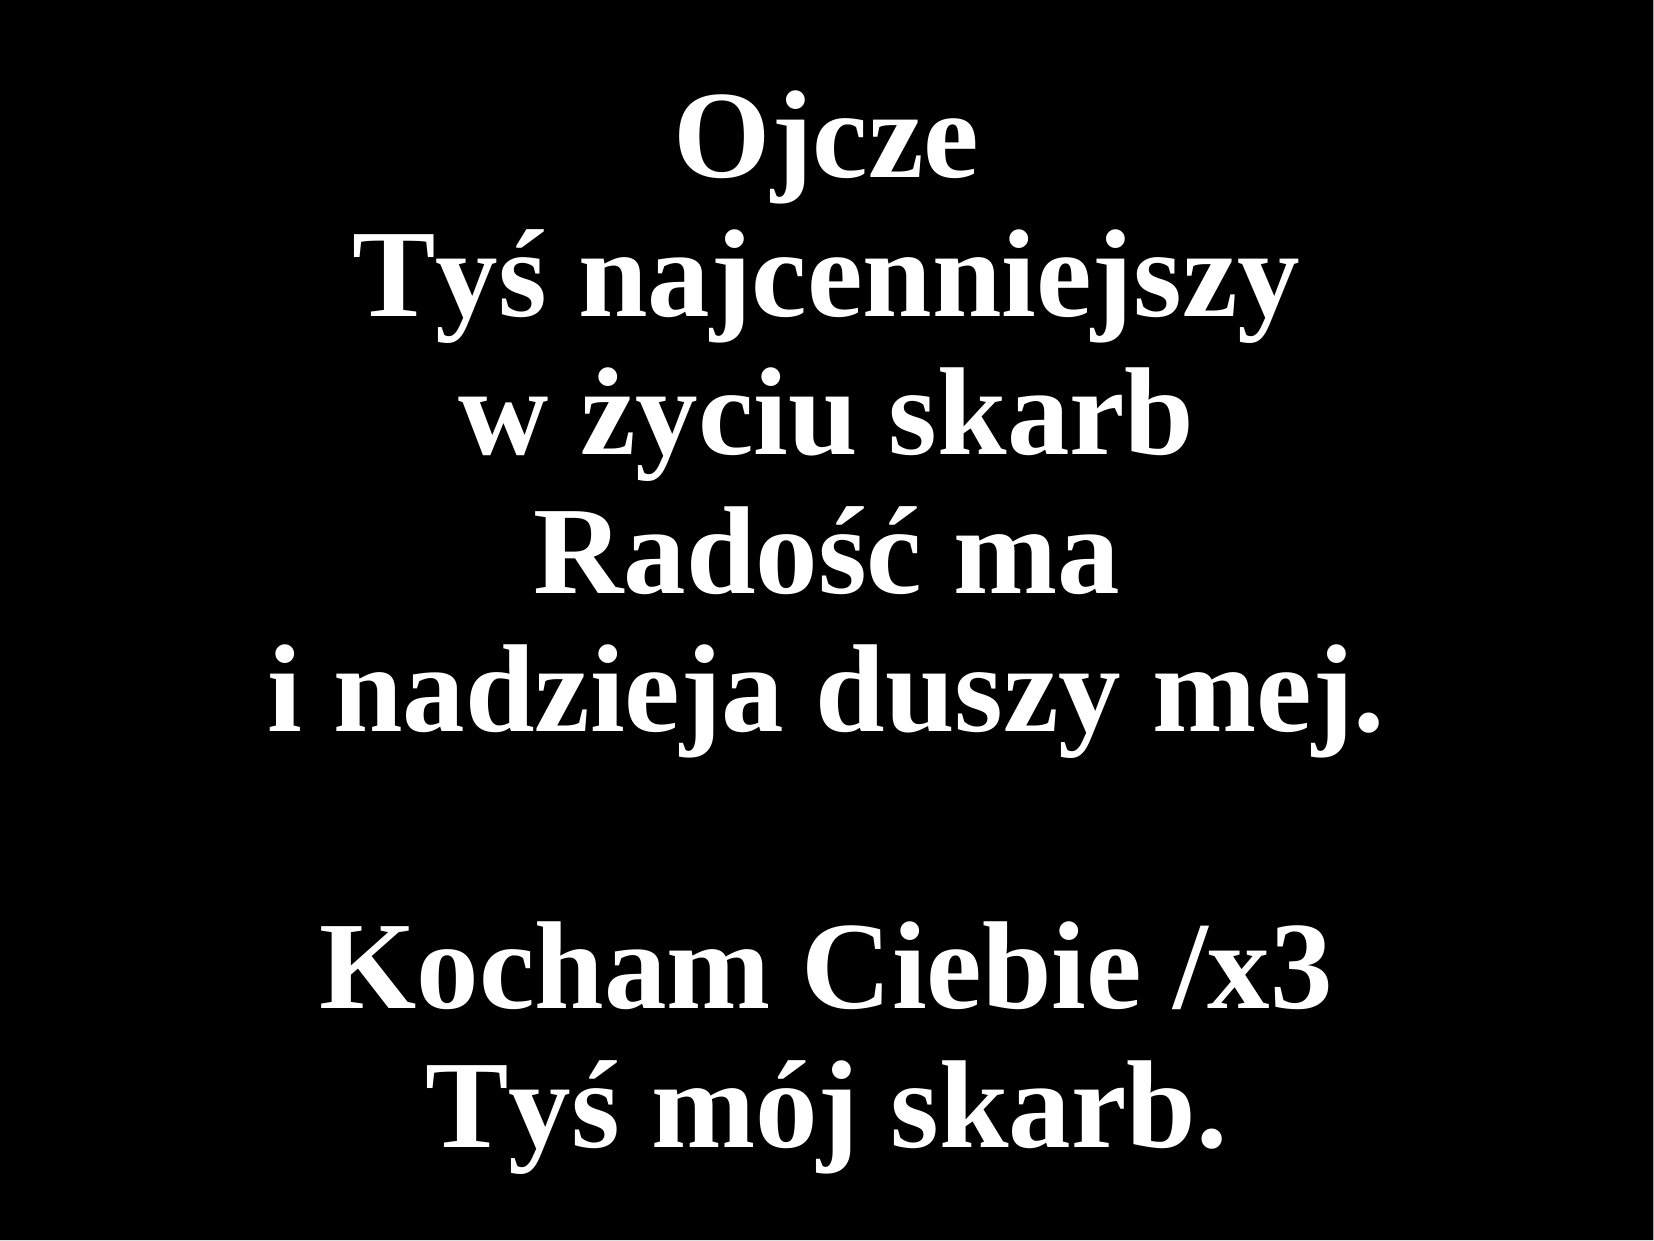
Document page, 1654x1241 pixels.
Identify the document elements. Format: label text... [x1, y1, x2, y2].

title Ojcze Tyś najcenniejszy w życiu skarb Radość ma i nadzieja duszy mej. Kocham Ciebie /x3 Tyś mój skarb. [0, 0, 1654, 1241]
